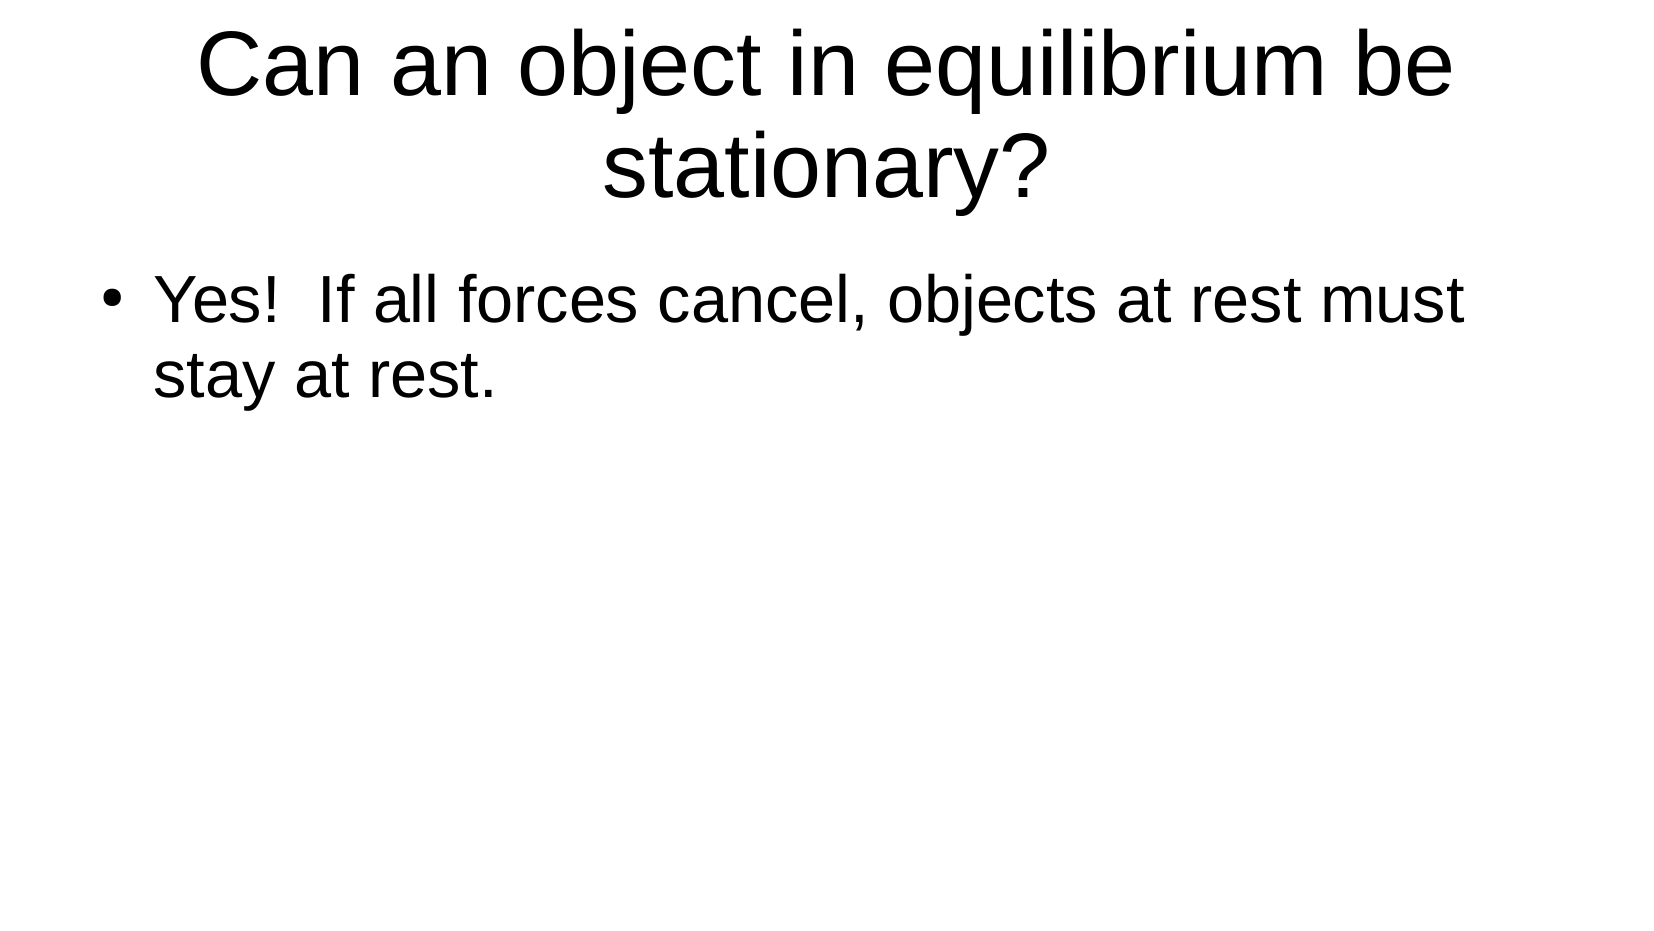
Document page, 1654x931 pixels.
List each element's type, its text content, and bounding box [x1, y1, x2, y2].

list Yes! If all forces cancel, objects at rest must stay at rest. [82, 262, 1571, 802]
title Can an object in equilibrium be stationary? [82, 12, 1571, 218]
